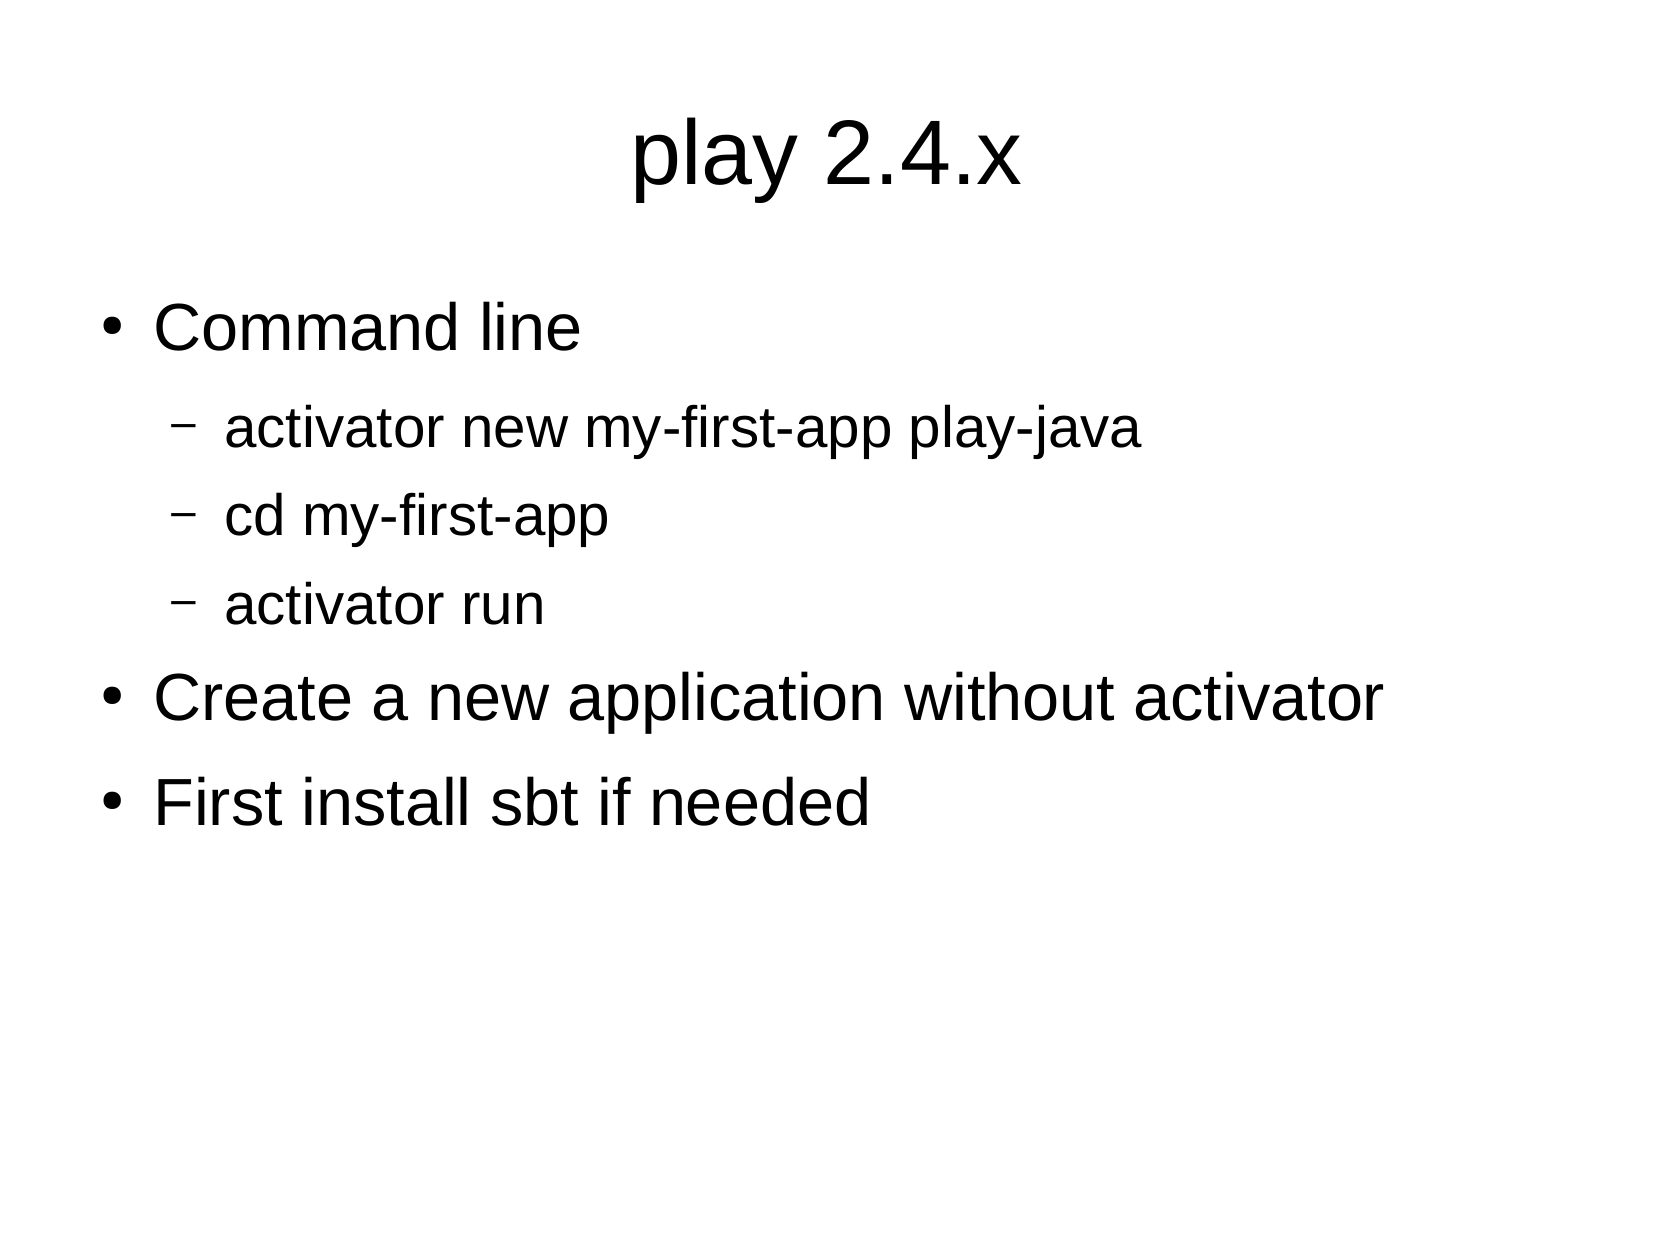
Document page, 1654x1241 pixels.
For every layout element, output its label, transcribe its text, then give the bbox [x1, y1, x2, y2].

list Command line activator new my-first-app play-java cd my-first-app activator run Create a new application without activator First install sbt if needed [82, 290, 1571, 1010]
title play 2.4.x [82, 49, 1571, 257]
